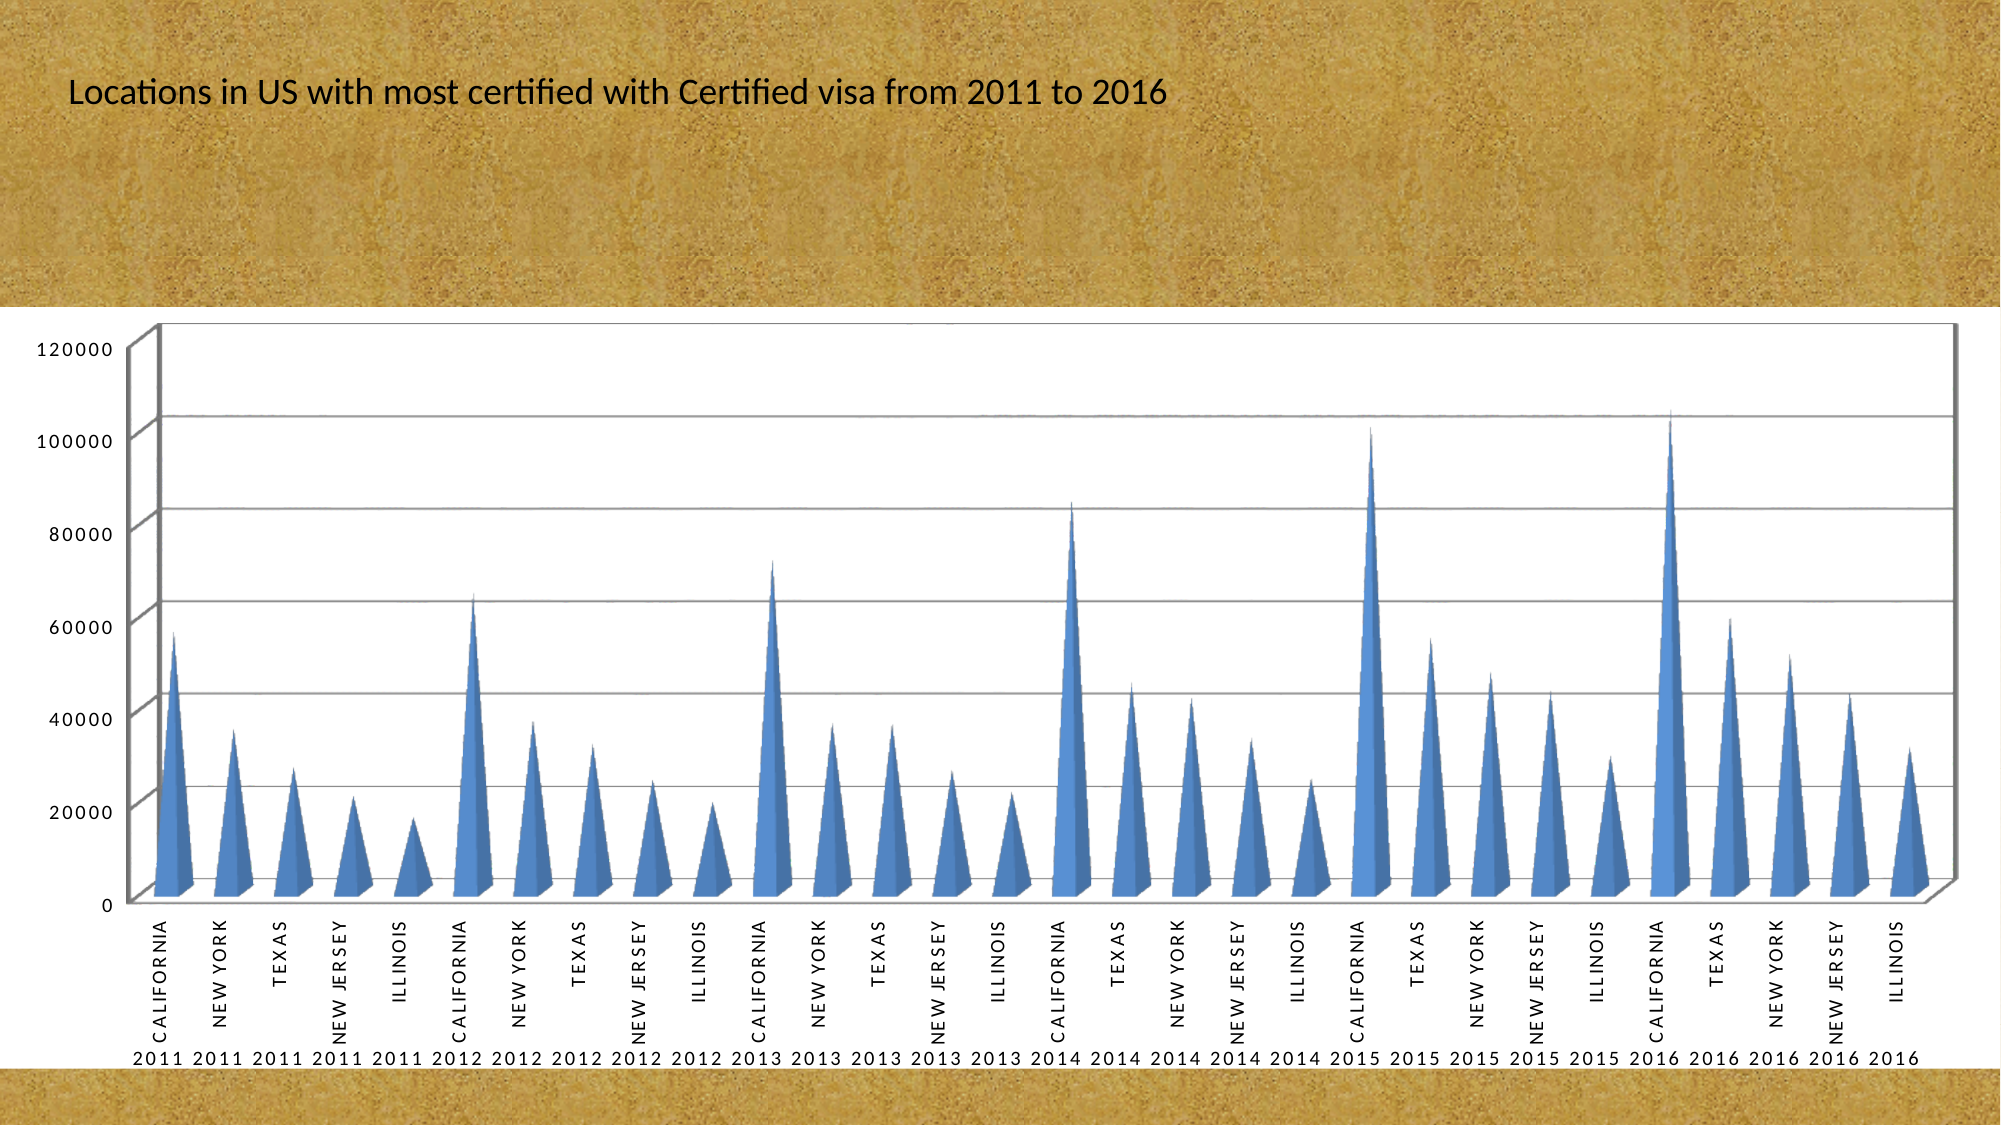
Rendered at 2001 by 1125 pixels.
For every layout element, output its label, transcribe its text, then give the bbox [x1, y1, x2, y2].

title Locations in US with most certified with Certified visa from 2011 to 2016 [68, 0, 1887, 191]
picture [0, 0, 2001, 1125]
